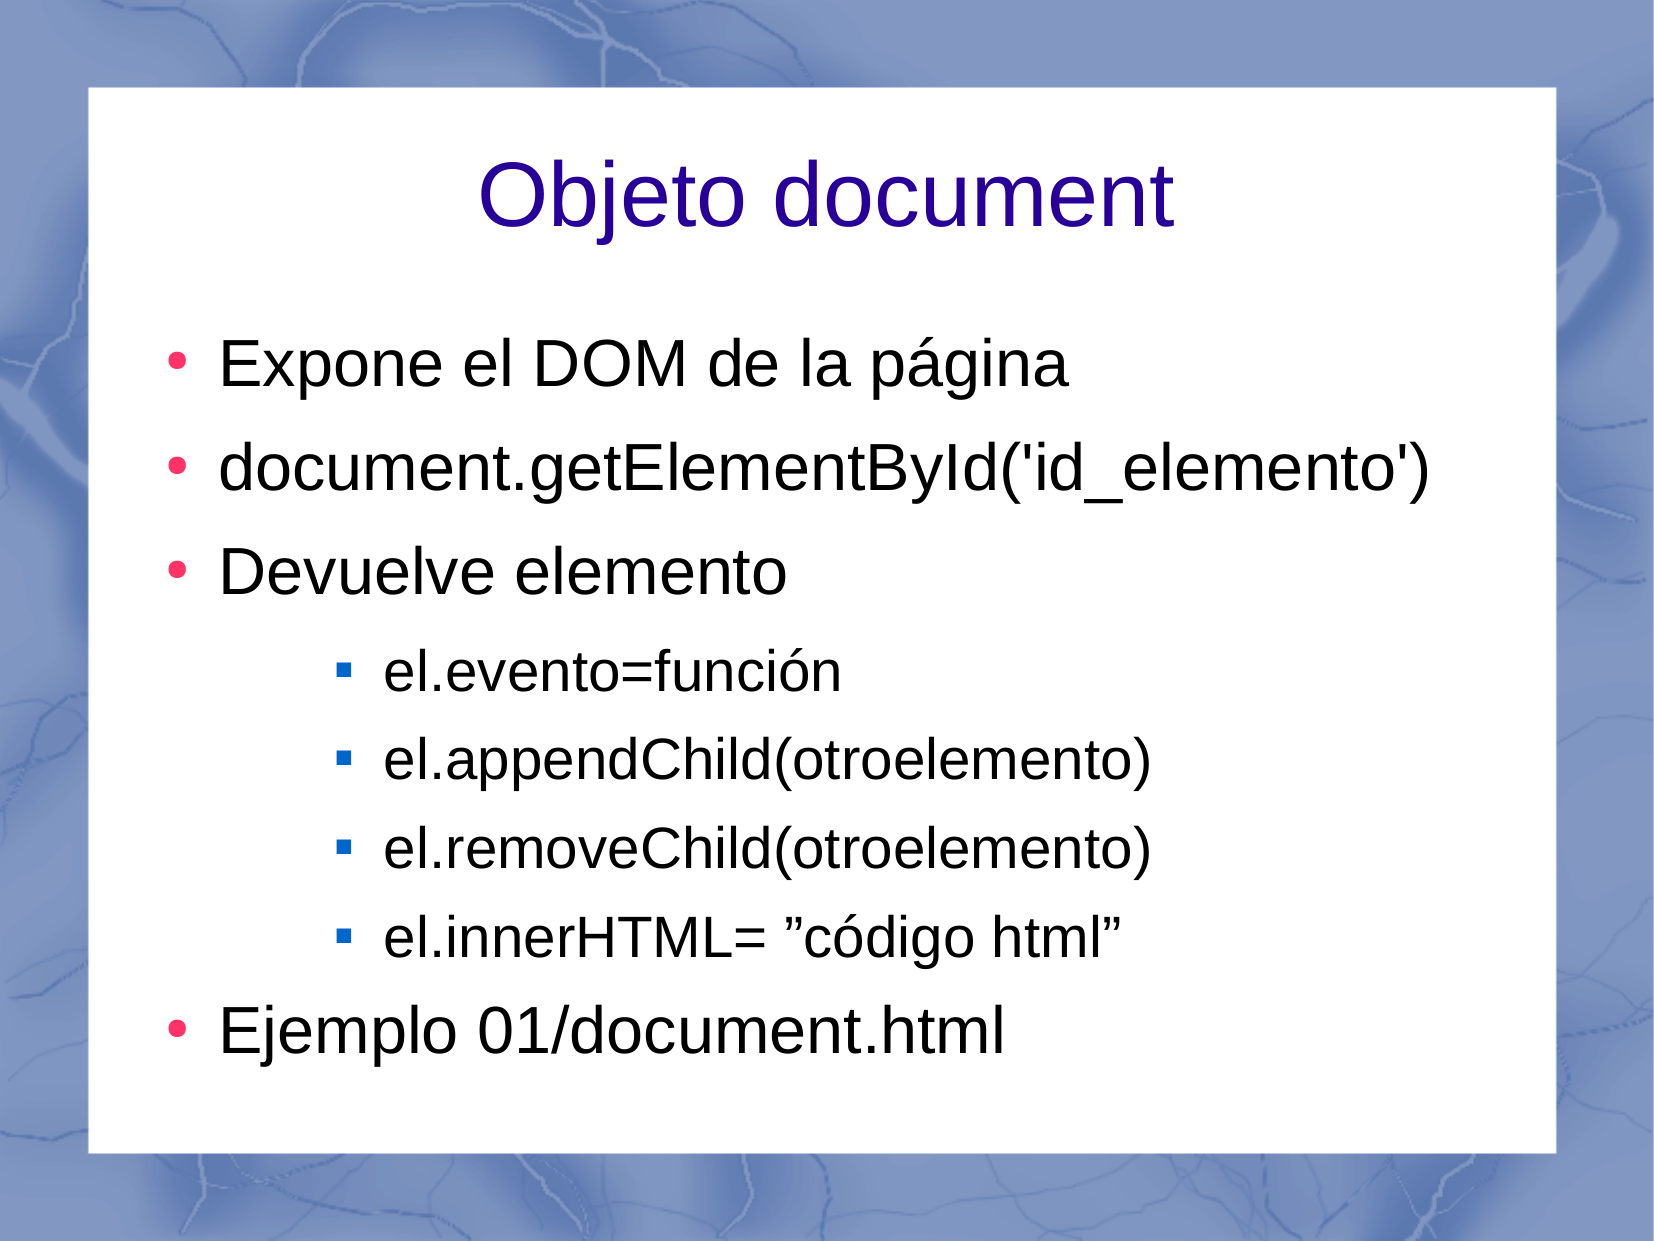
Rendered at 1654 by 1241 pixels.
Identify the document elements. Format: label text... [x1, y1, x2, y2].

picture [0, 0, 1654, 1241]
list Expone el DOM de la página document.getElementById('id_elemento') Devuelve elemento el.evento=función el.appendChild(otroelemento) el.removeChild(otroelemento) el.innerHTML= ”código html” Ejemplo 01/document.html [147, 325, 1506, 1232]
title Objeto document [118, 90, 1536, 298]
